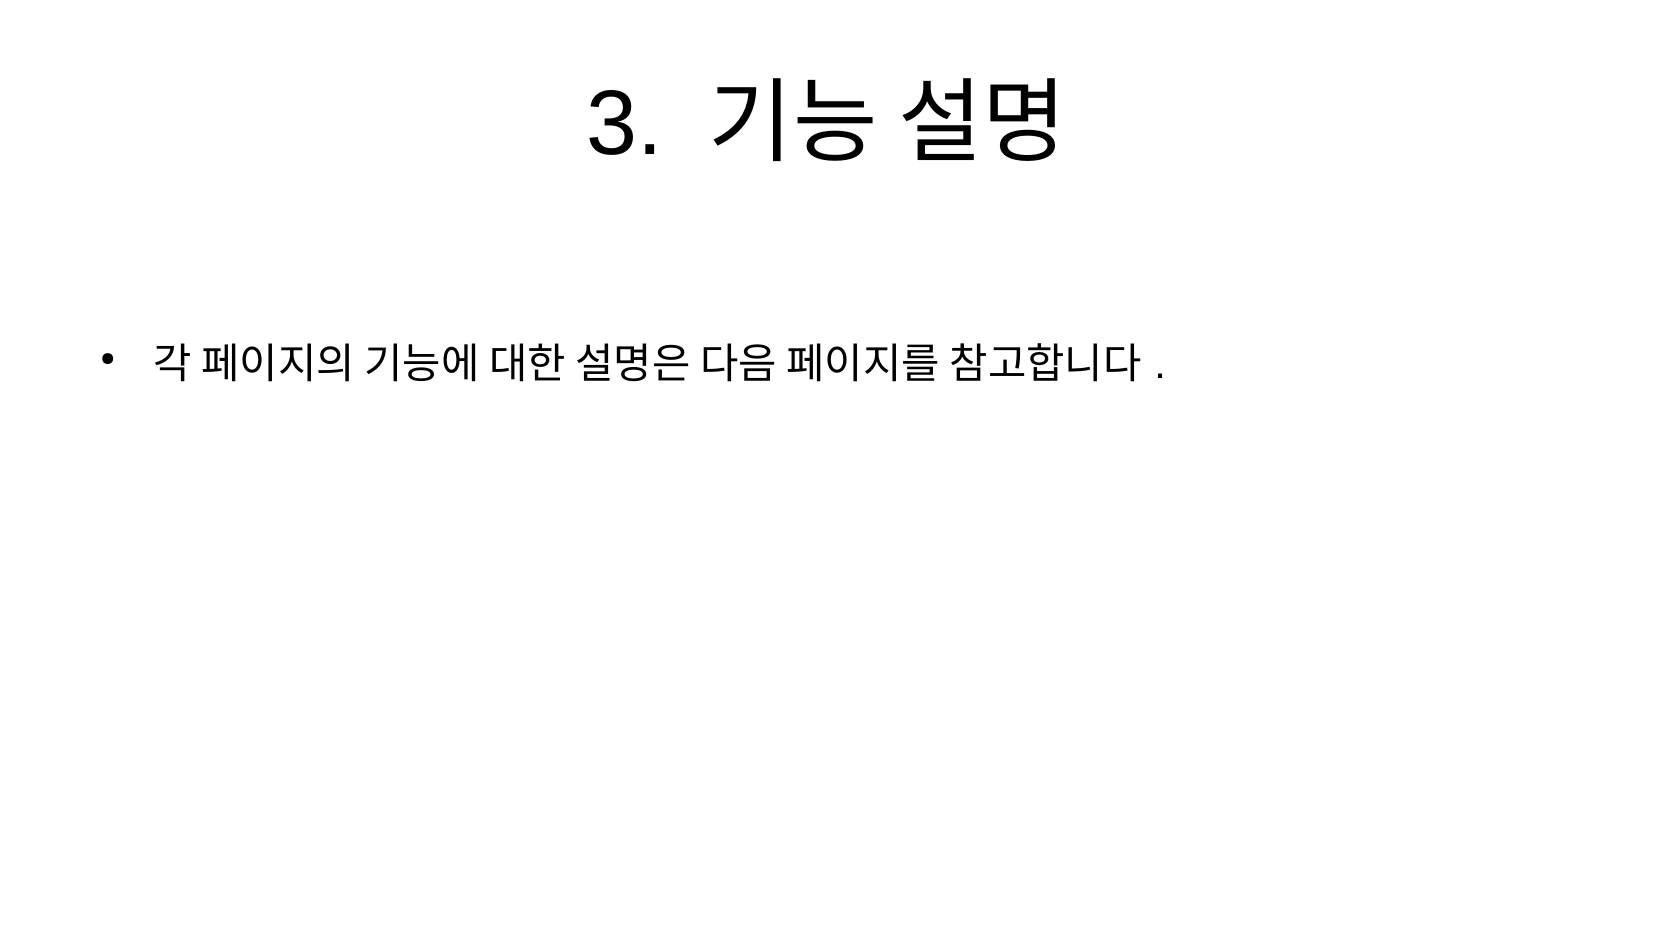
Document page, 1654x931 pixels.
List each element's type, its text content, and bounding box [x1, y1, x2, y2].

list 각 페이지의 기능에 대한 설명은 다음 페이지를 참고합니다. [82, 330, 1571, 541]
title 3. 기능 설명 [82, 37, 1571, 193]
